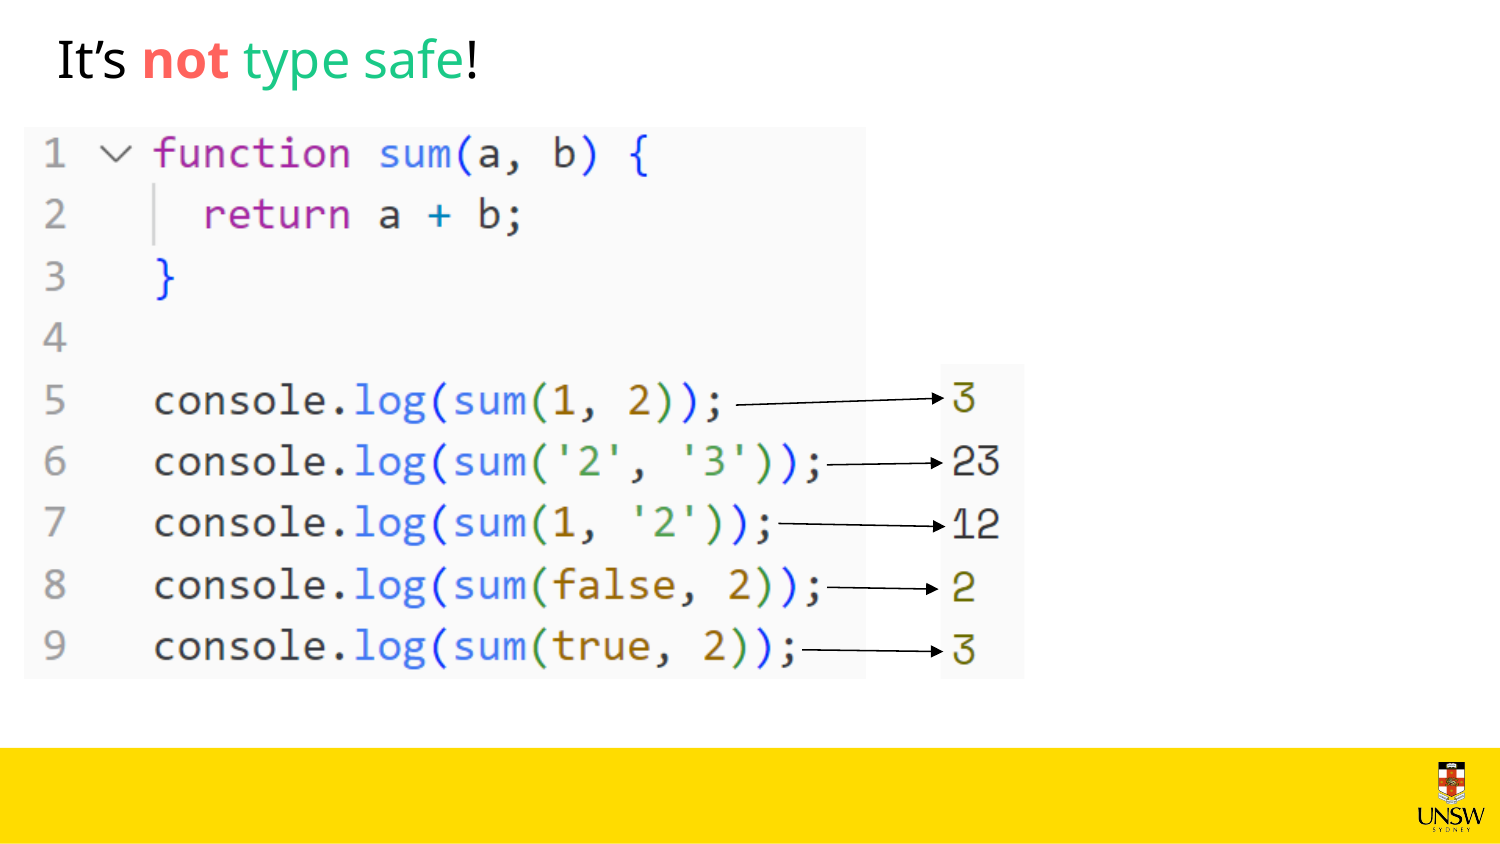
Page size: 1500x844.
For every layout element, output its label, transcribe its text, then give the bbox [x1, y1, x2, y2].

picture [940, 364, 1025, 679]
text_box It’s not type safe! [42, 11, 990, 104]
picture [1418, 762, 1485, 832]
picture [24, 127, 866, 679]
